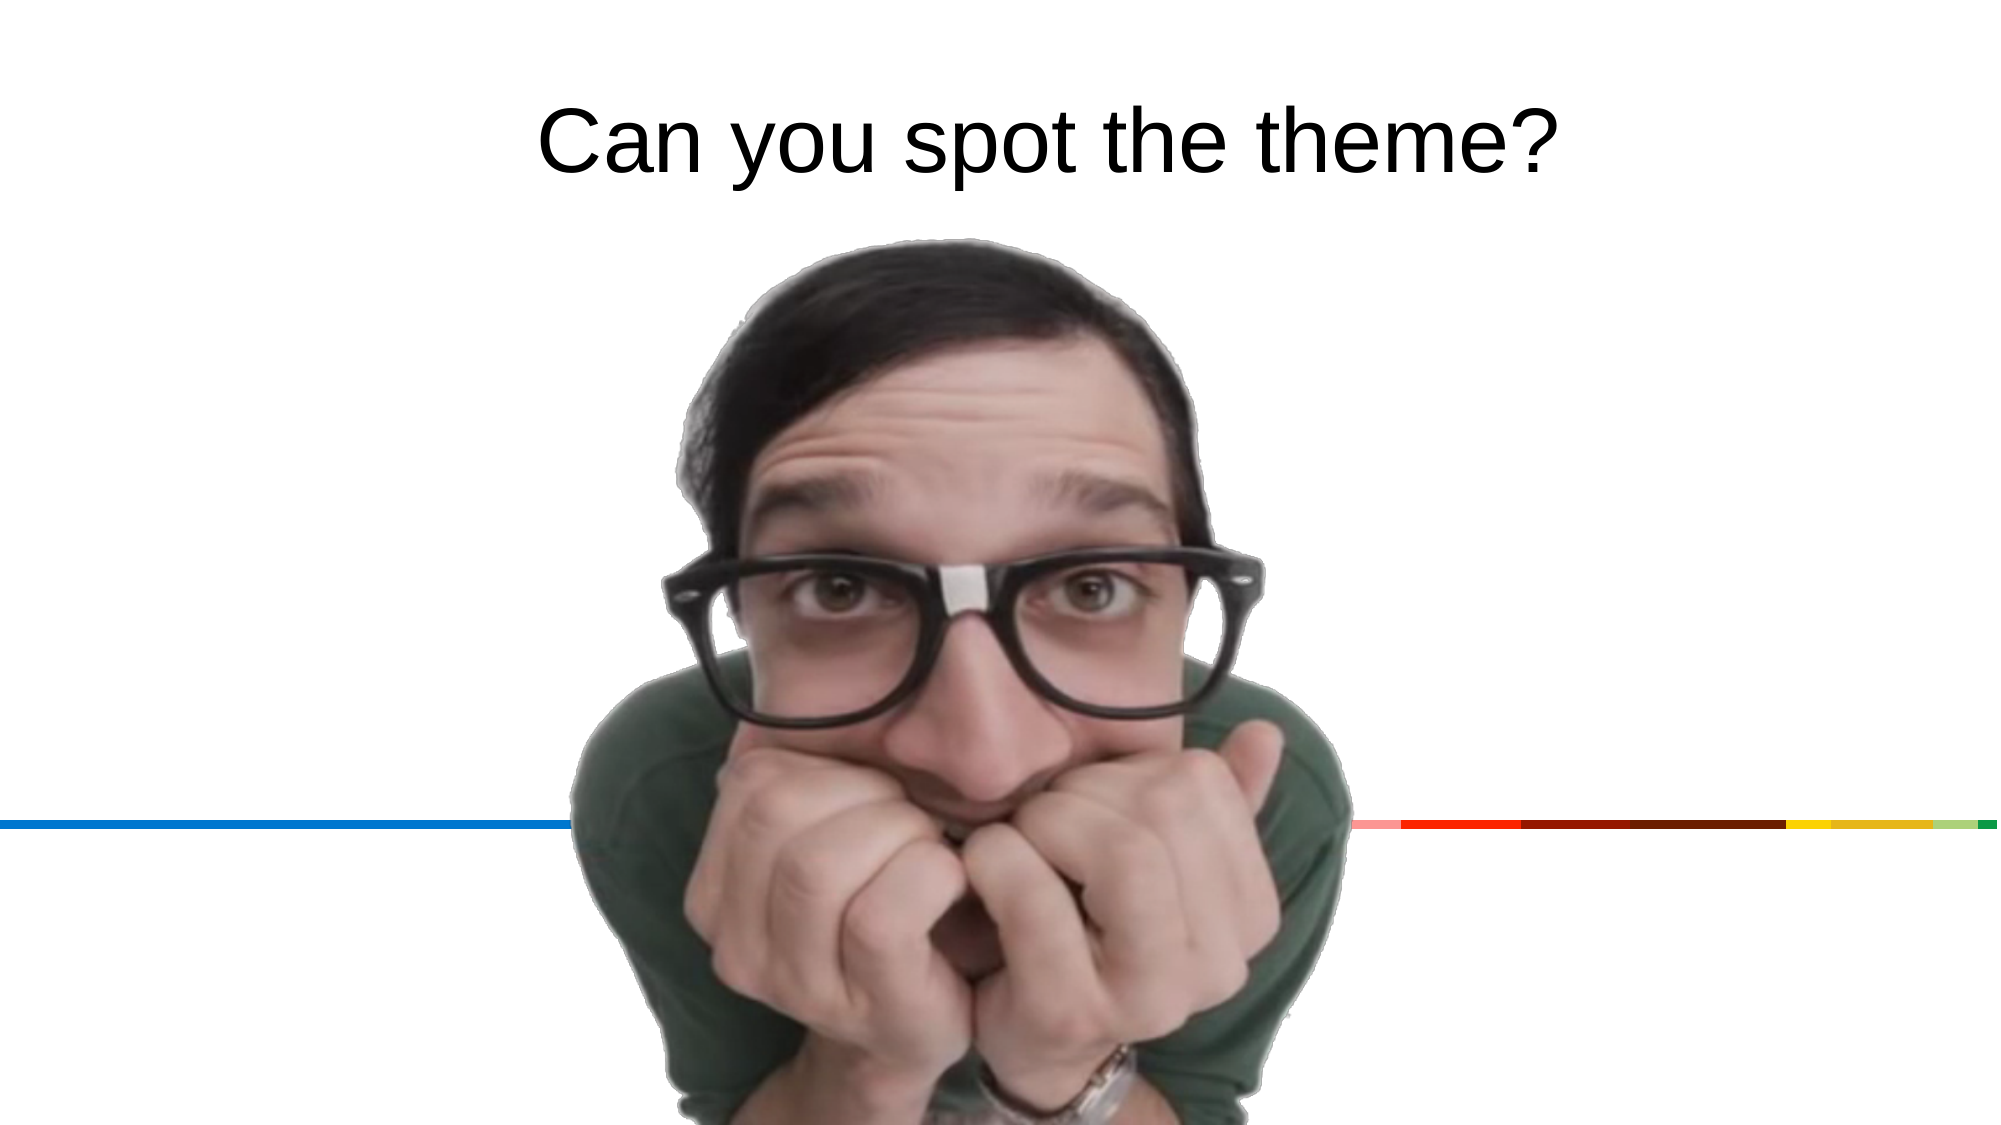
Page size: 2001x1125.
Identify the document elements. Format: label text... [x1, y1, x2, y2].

text_box [1426, 820, 1997, 829]
text_box Can you spot the theme? [312, 22, 1787, 262]
picture [475, 216, 1426, 1125]
text_box [0, 820, 475, 829]
